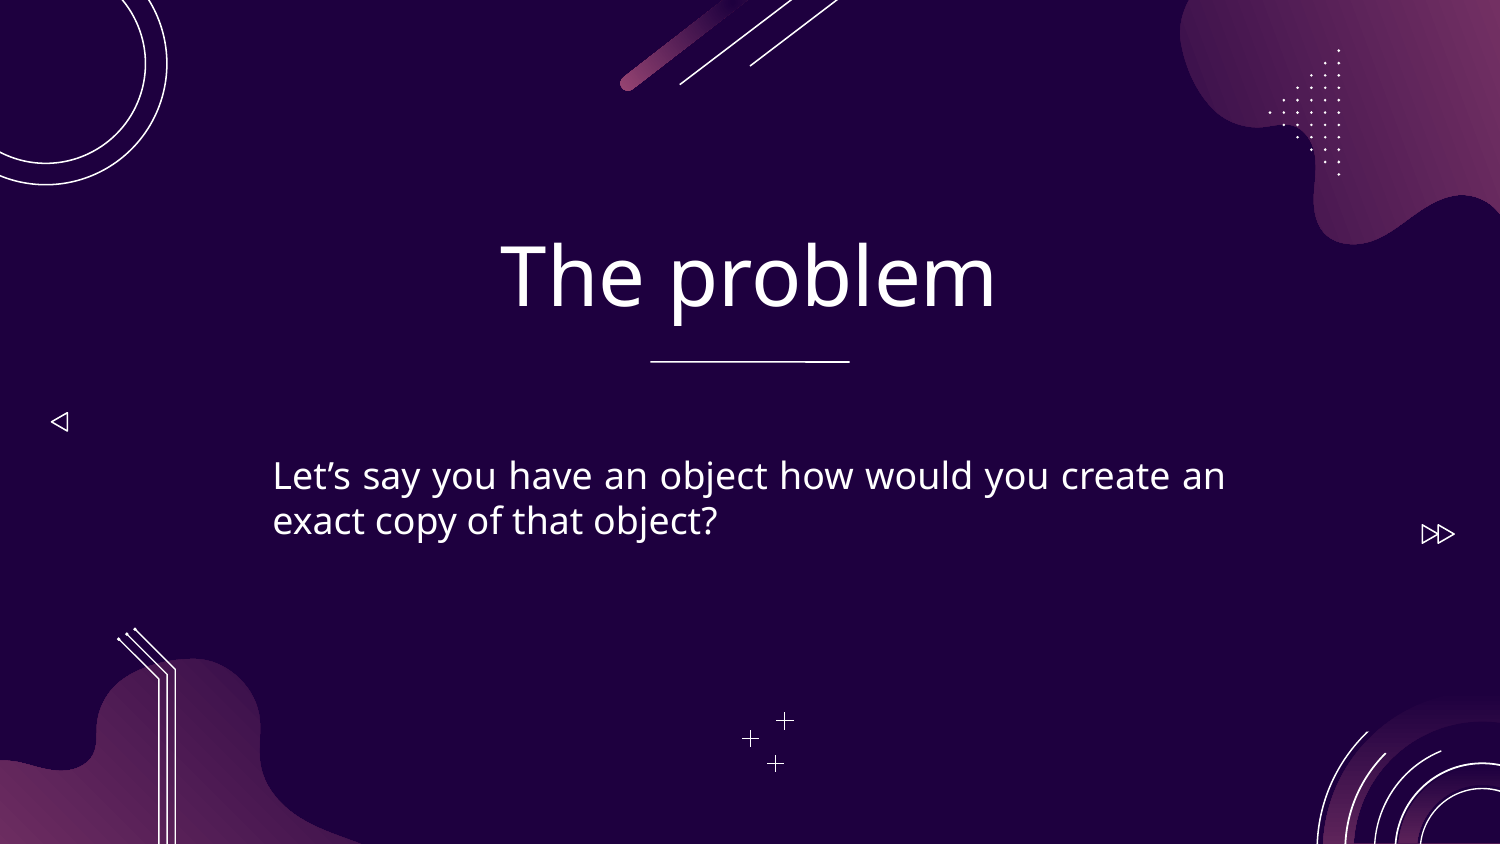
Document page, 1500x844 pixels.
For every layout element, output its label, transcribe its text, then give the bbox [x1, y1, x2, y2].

text_box The problem [257, 207, 1243, 348]
text_box [124, 632, 168, 844]
text_box [116, 637, 160, 844]
text_box [133, 627, 176, 844]
text_box [776, 712, 794, 730]
text_box [742, 730, 759, 747]
text_box [767, 755, 784, 772]
text_box Let’s say you have an object how would you create an exact copy of that object? [257, 393, 1243, 601]
